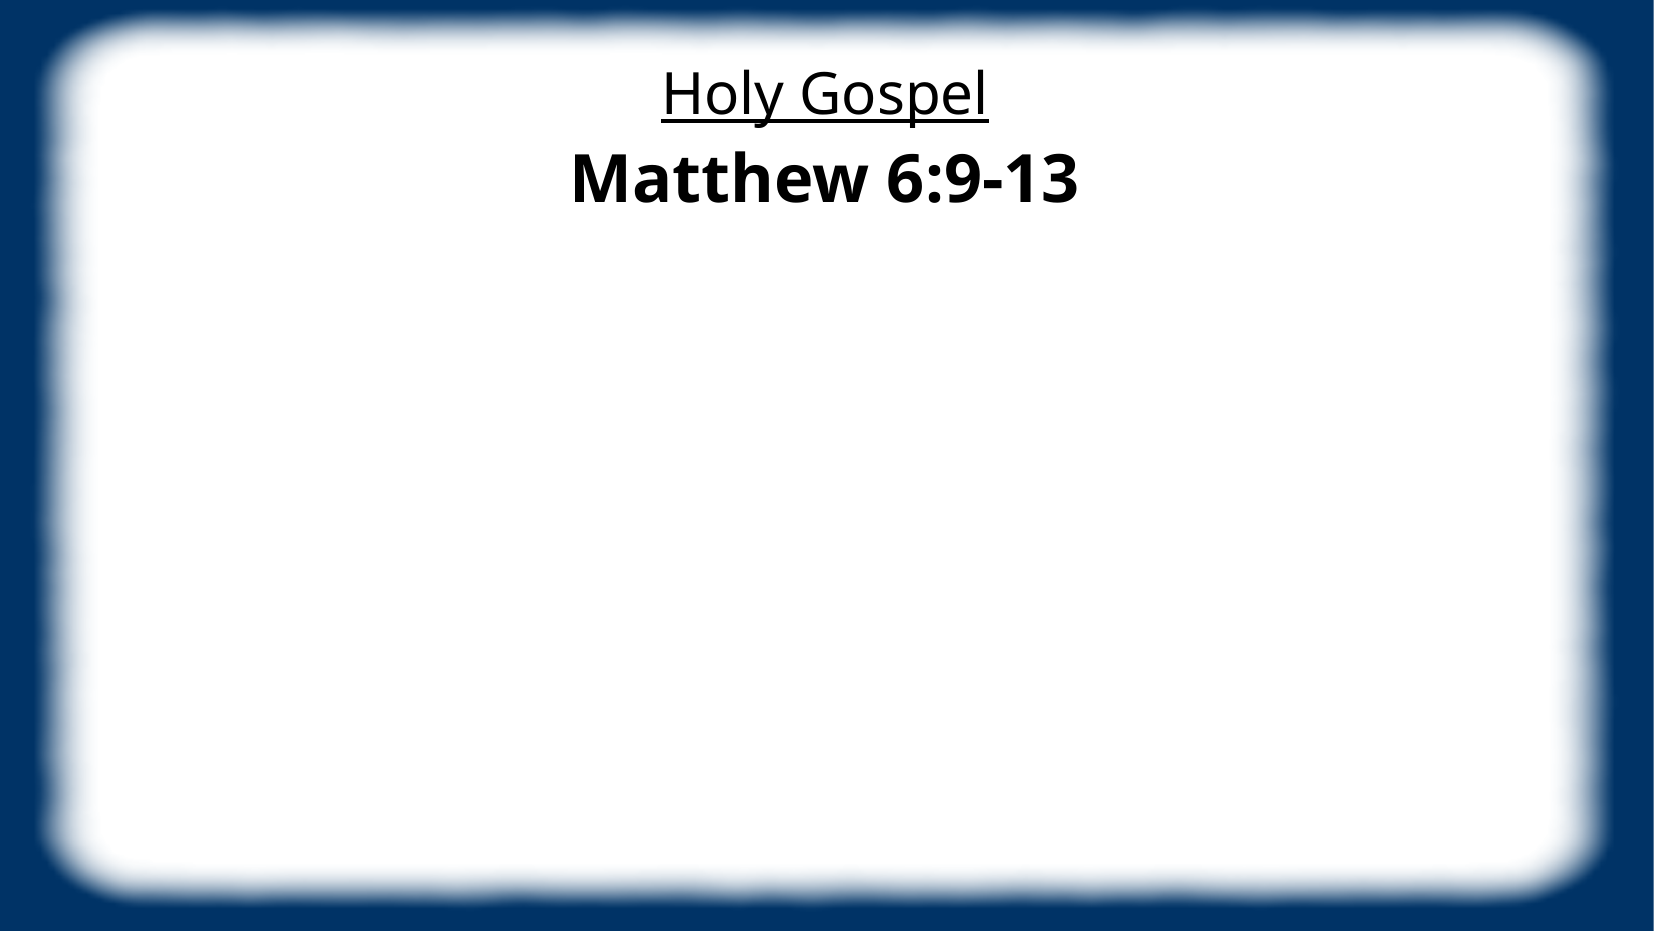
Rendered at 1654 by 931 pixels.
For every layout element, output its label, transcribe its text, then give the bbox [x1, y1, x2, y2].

picture [0, 0, 1654, 931]
text_box Holy Gospel Matthew 6:9-13 [90, 45, 1561, 226]
